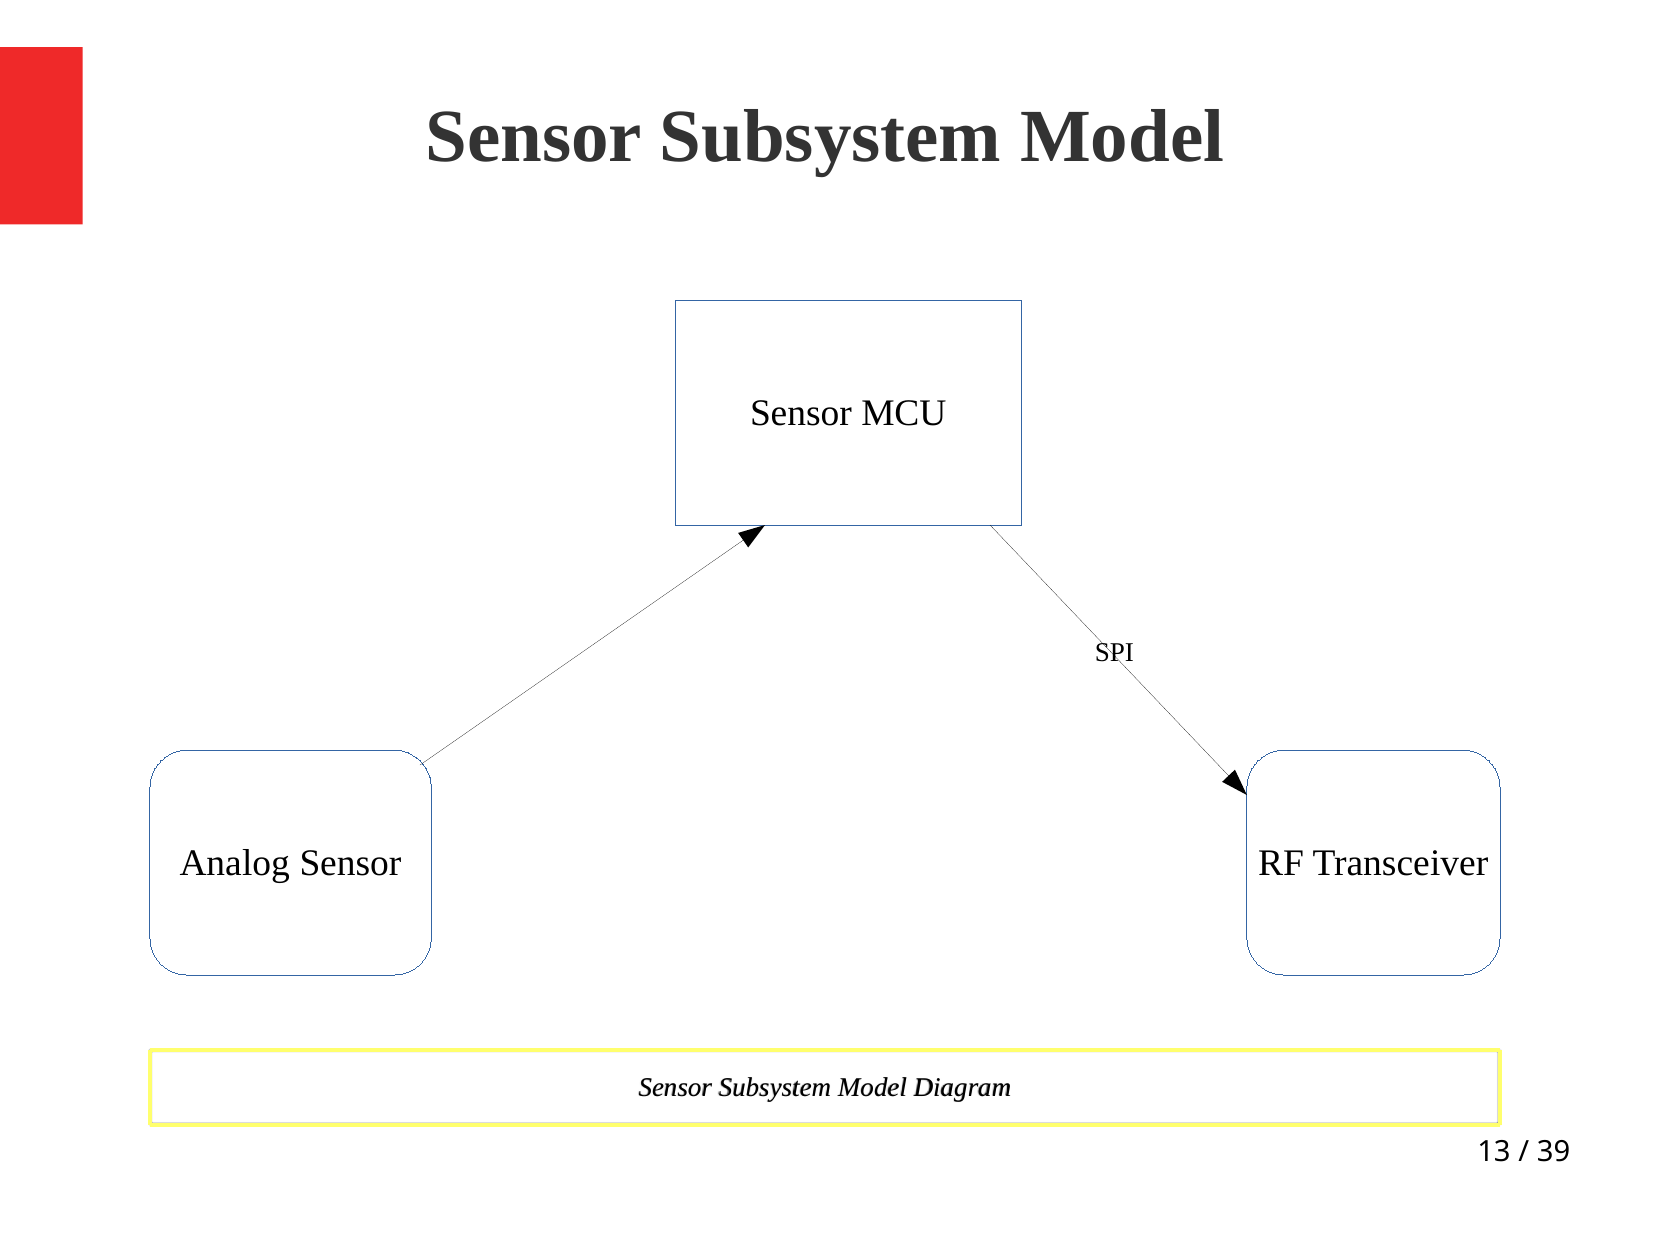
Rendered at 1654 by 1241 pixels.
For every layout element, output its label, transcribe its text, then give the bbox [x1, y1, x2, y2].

title Sensor Subsystem Model [150, 46, 1501, 226]
text_box SPI [1080, 630, 1149, 676]
text_box Analog Sensor [149, 750, 432, 976]
list Sensor Subsystem Model Diagram [150, 1050, 1501, 1126]
text_box RF Transceiver [1246, 750, 1501, 976]
text_box Sensor MCU [675, 300, 1022, 526]
